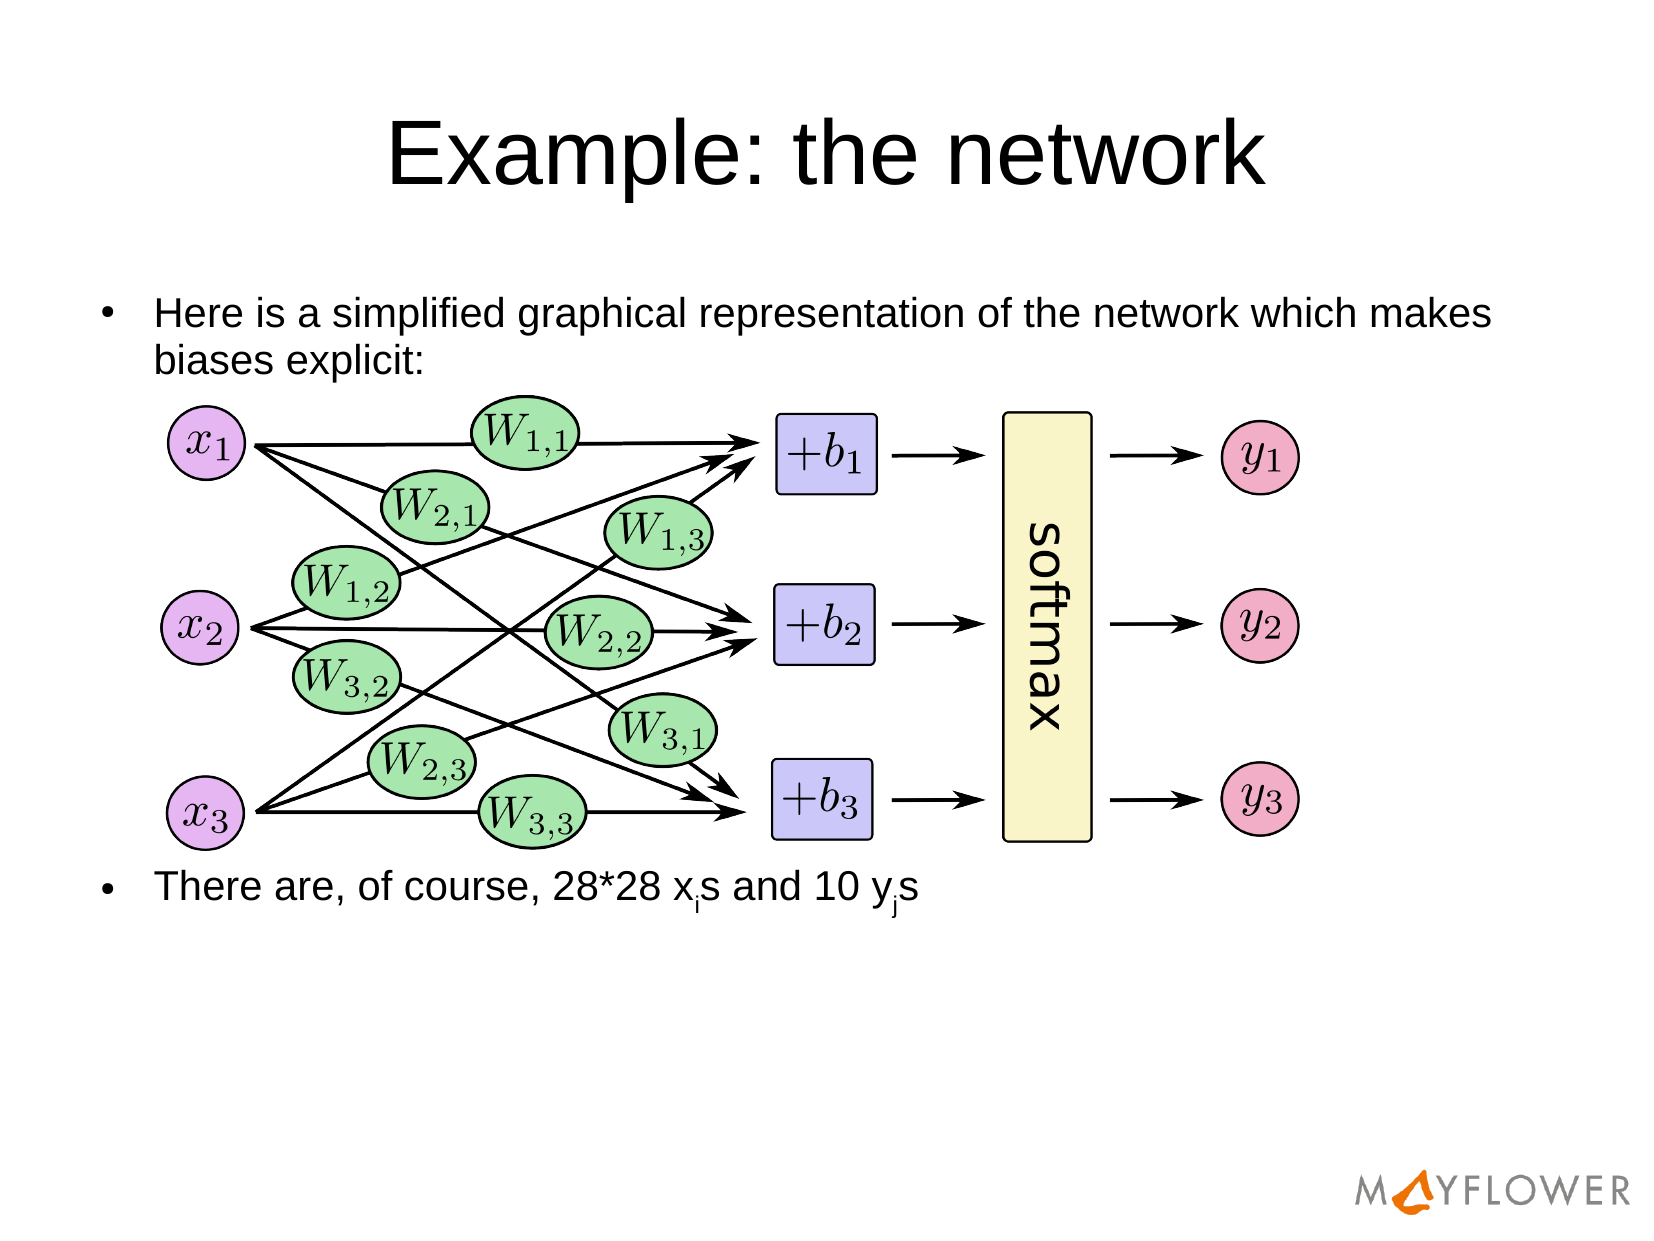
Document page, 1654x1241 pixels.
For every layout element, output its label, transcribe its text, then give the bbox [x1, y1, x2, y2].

picture [1355, 1169, 1630, 1215]
list Here is a simplified graphical representation of the network which makes biases explicit: [82, 290, 1571, 396]
title Example: the network [82, 49, 1571, 257]
list There are, of course, 28*28 xis and 10 yjs [82, 862, 1571, 939]
picture [160, 395, 1300, 851]
